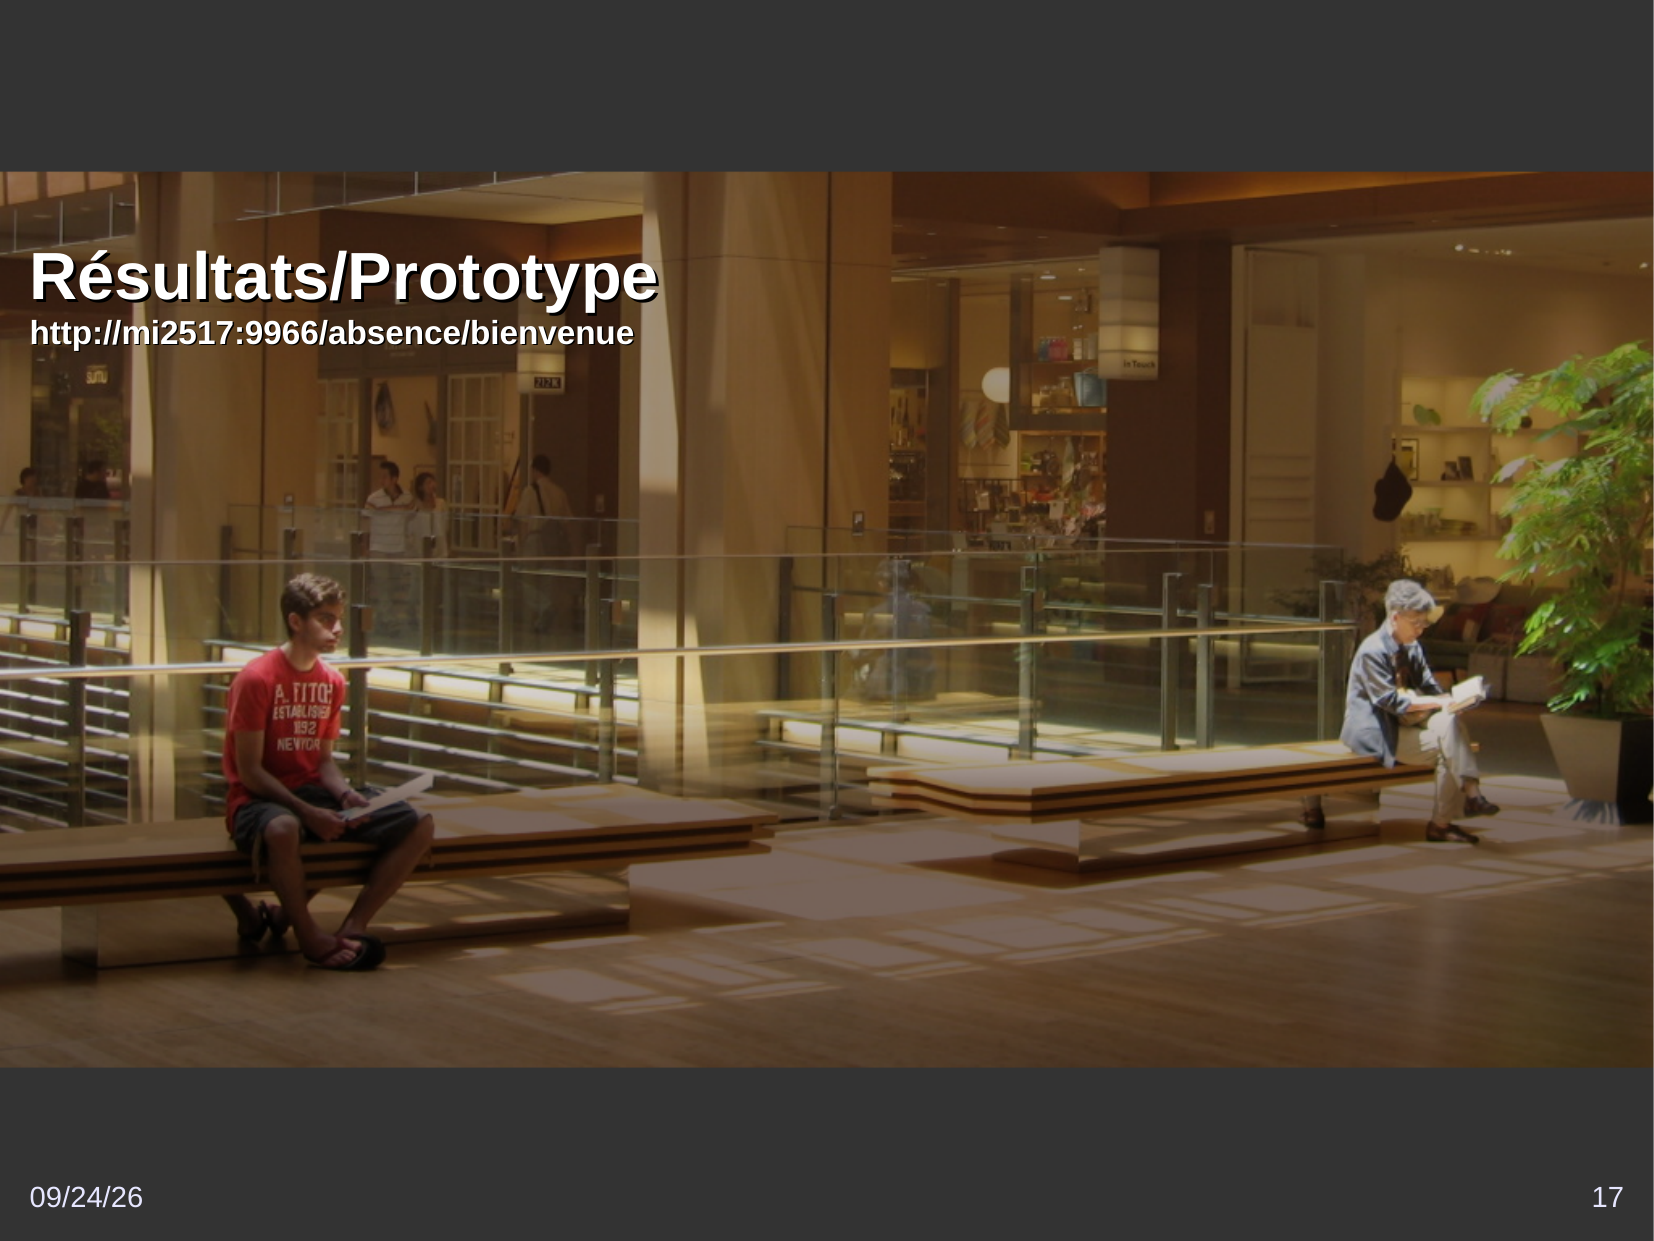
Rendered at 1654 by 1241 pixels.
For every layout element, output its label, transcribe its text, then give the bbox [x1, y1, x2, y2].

title Résultats/Prototype http://mi2517:9966/absence/bienvenue [29, 206, 1506, 384]
picture [0, 0, 1654, 1241]
